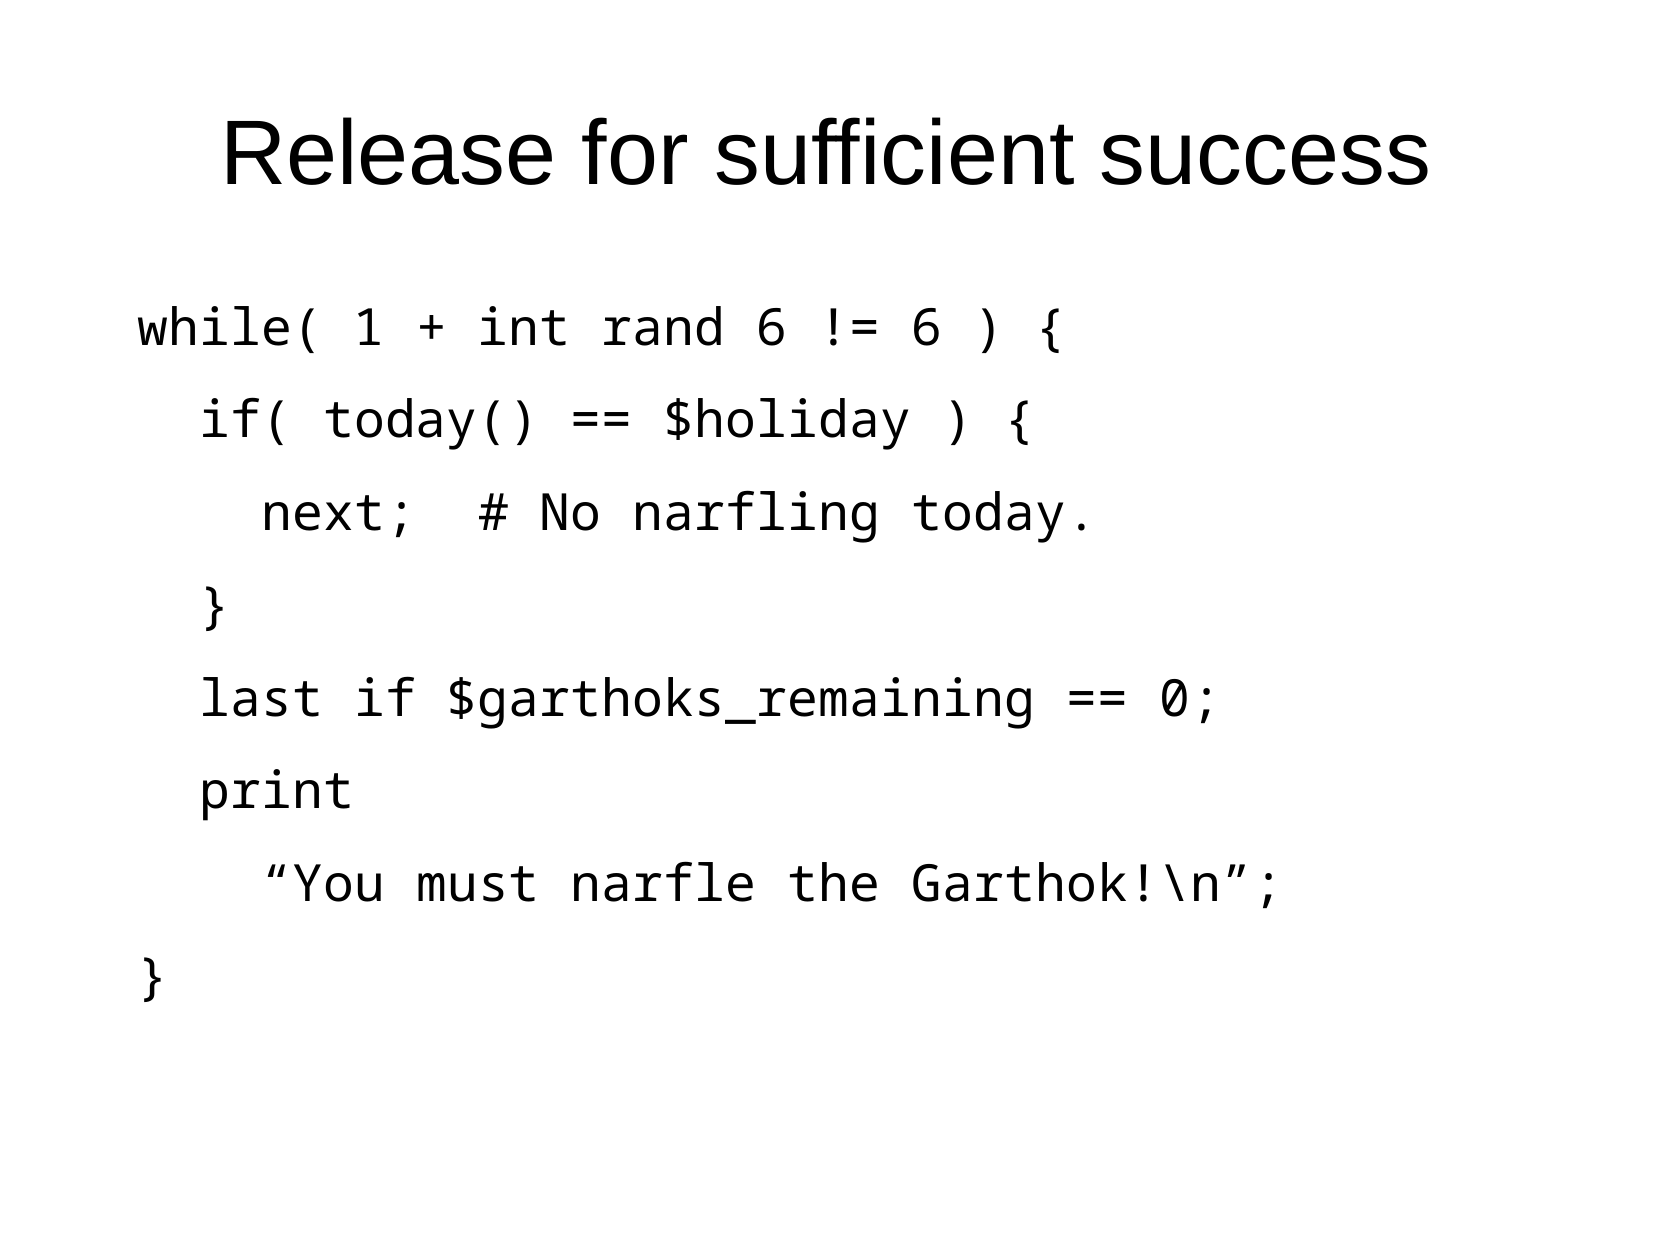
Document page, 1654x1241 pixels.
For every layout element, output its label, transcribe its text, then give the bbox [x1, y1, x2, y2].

list while( 1 + int rand 6 != 6 ) { if( today() == $holiday ) { next; # No narfling today. } last if $garthoks_remaining == 0; print “You must narfle the Garthok!\n”; } [82, 290, 1571, 1010]
title Release for sufficient success [82, 49, 1571, 257]
